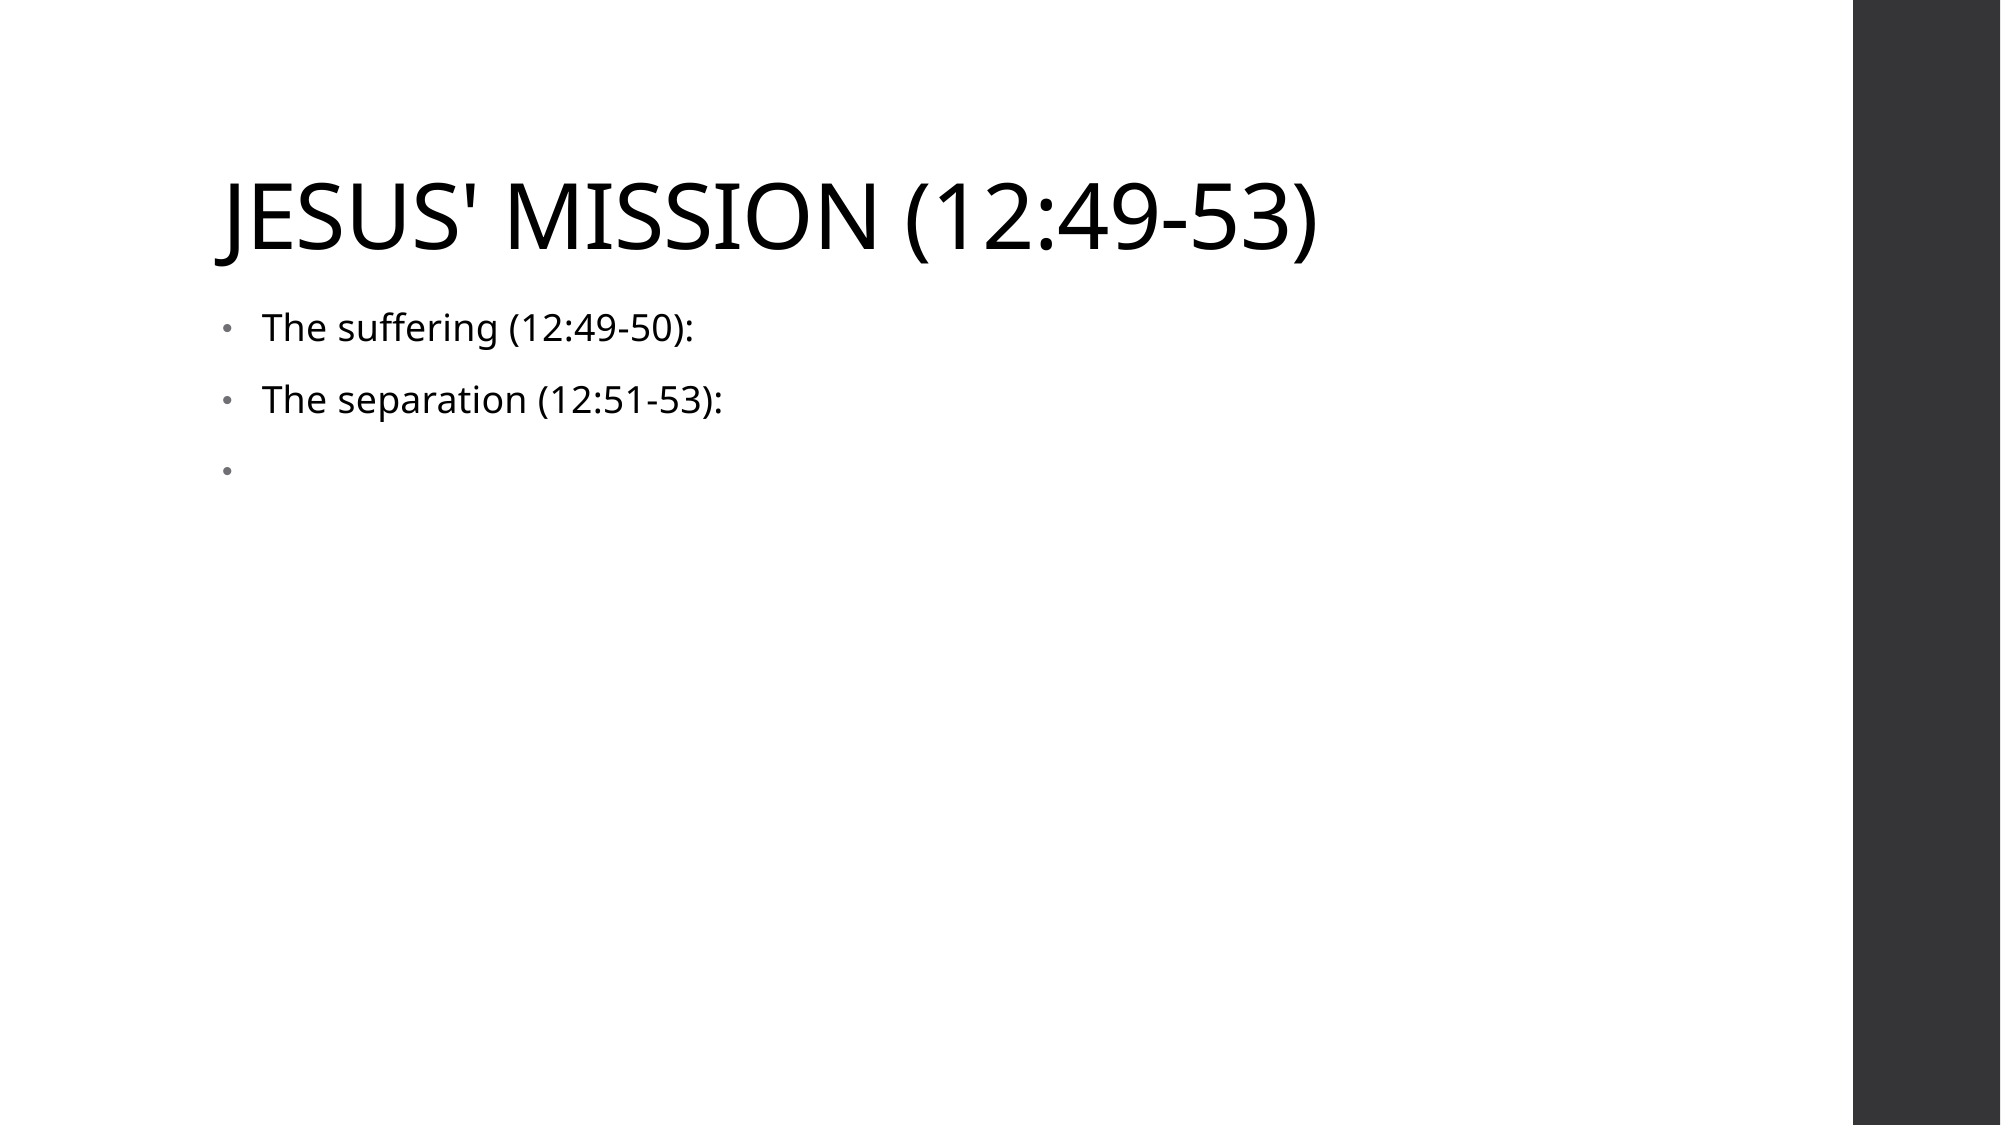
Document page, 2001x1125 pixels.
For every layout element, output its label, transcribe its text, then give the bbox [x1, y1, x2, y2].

list The suffering (12:49-50): The separation (12:51-53): [206, 299, 1617, 1014]
title JESUS' MISSION (12:49-53) [206, 60, 1797, 278]
